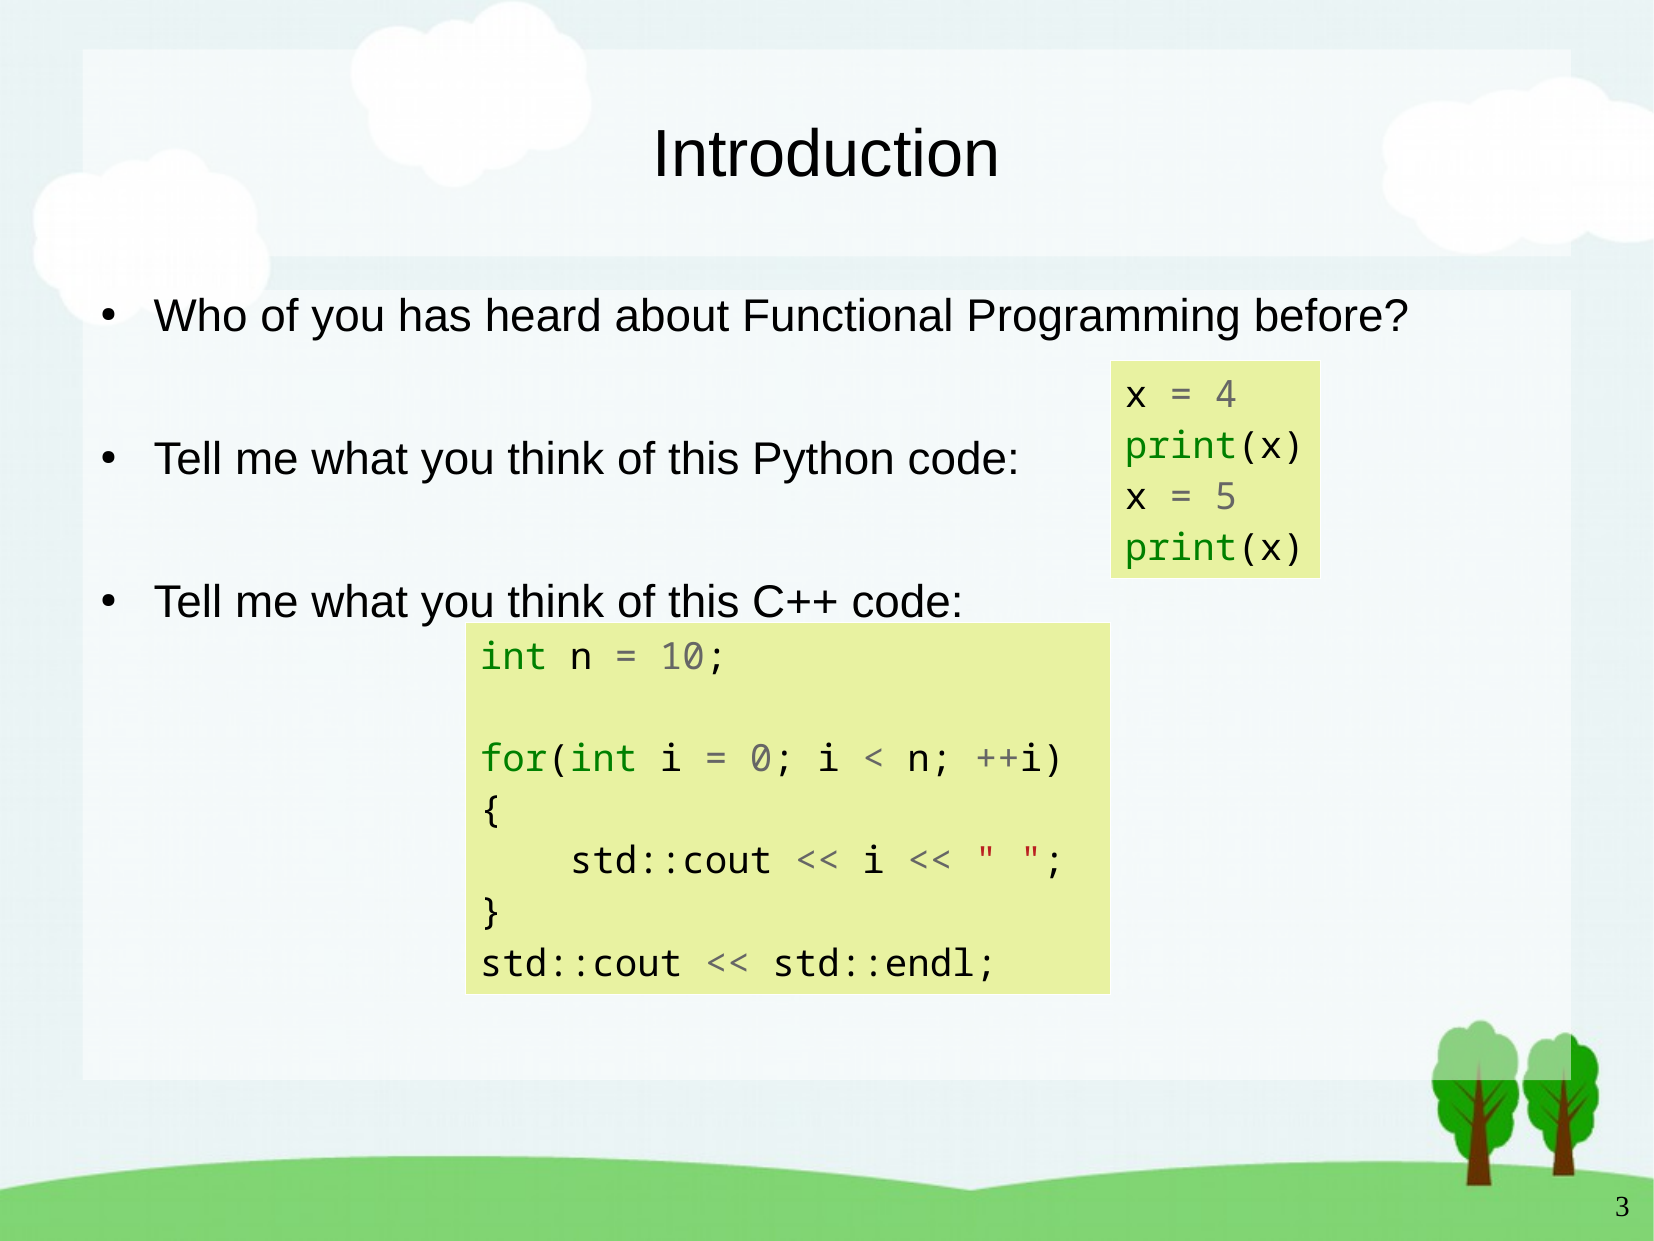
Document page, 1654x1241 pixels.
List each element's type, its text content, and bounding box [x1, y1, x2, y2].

text_box x = 4 print(x) x = 5 print(x) [1110, 360, 1321, 571]
list Who of you has heard about Functional Programming before? Tell me what you think of this Python code: Tell me what you think of this C++ code: [82, 290, 1571, 1081]
text_box int n = 10; for(int i = 0; i < n; ++i) { std::cout << i << " "; } std::cout << std::endl; [465, 622, 1111, 976]
picture [0, 0, 1654, 1241]
title Introduction [82, 49, 1571, 257]
